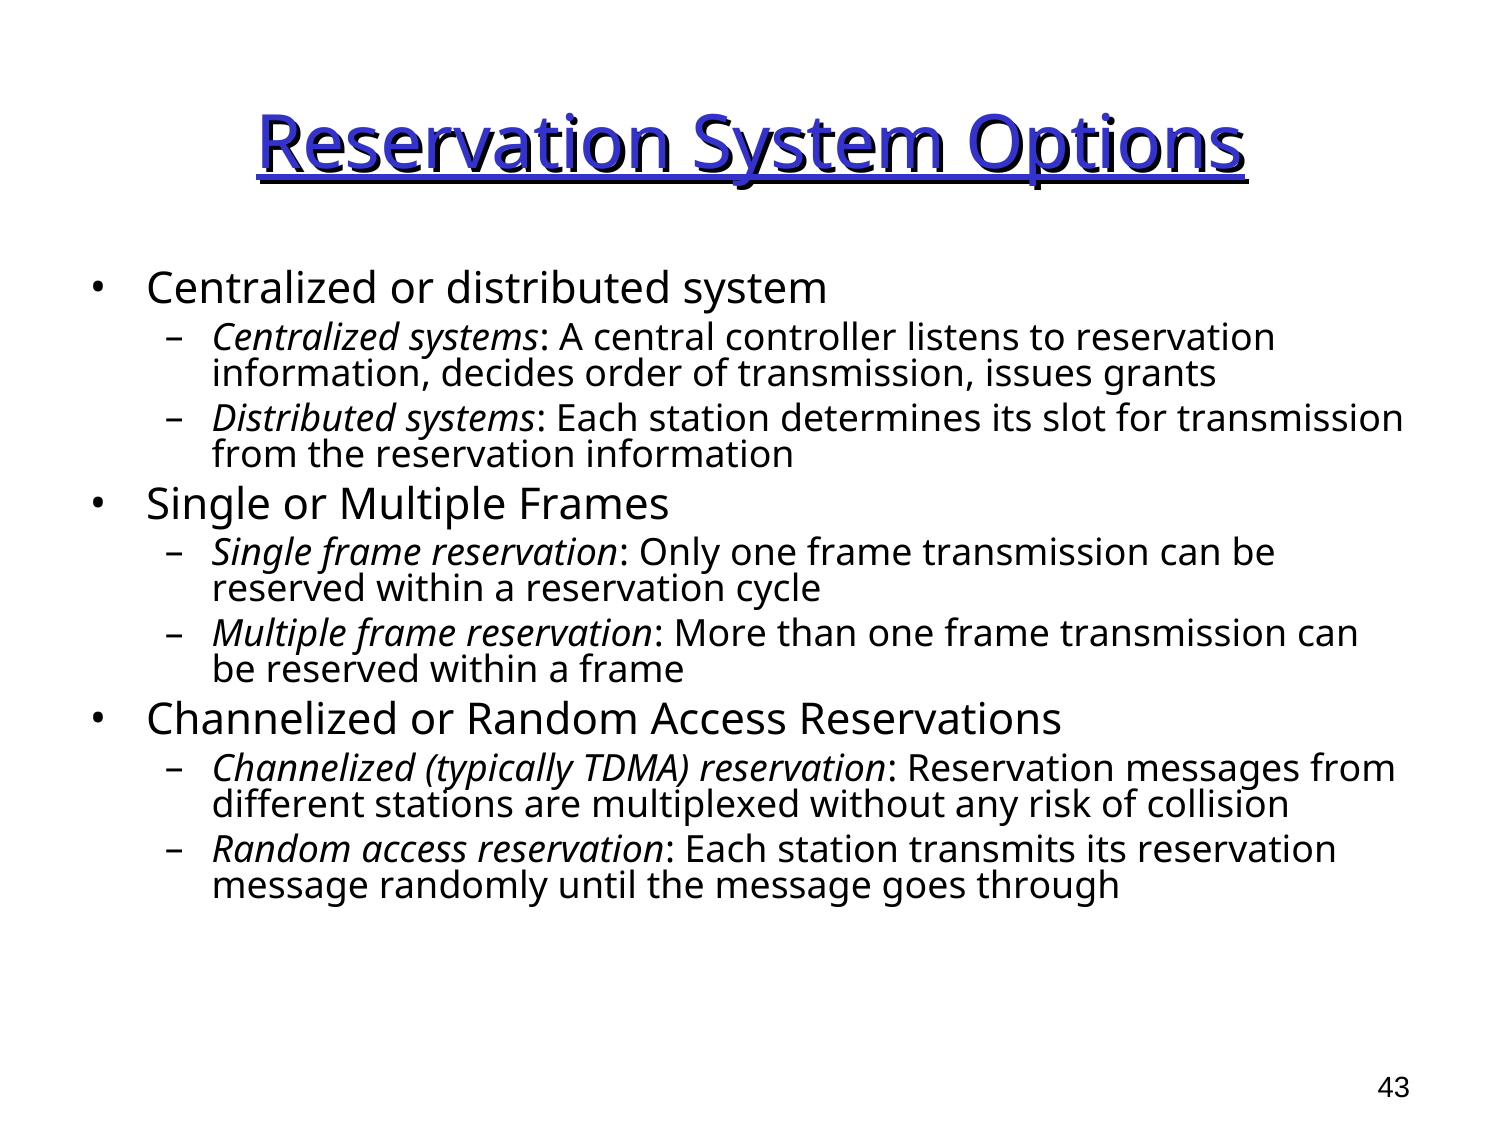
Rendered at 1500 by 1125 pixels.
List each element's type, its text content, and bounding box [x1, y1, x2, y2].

list Centralized or distributed system Centralized systems: A central controller listens to reservation information, decides order of transmission, issues grants Distributed systems: Each station determines its slot for transmission from the reservation information Single or Multiple Frames Single frame reservation: Only one frame transmission can be reserved within a reservation cycle Multiple frame reservation: More than one frame transmission can be reserved within a frame Channelized or Random Access Reservations Channelized (typically TDMA) reservation: Reservation messages from different stations are multiplexed without any risk of collision Random access reservation: Each station transmits its reservation message randomly until the message goes through [75, 262, 1426, 1039]
title Reservation System Options [75, 45, 1426, 233]
